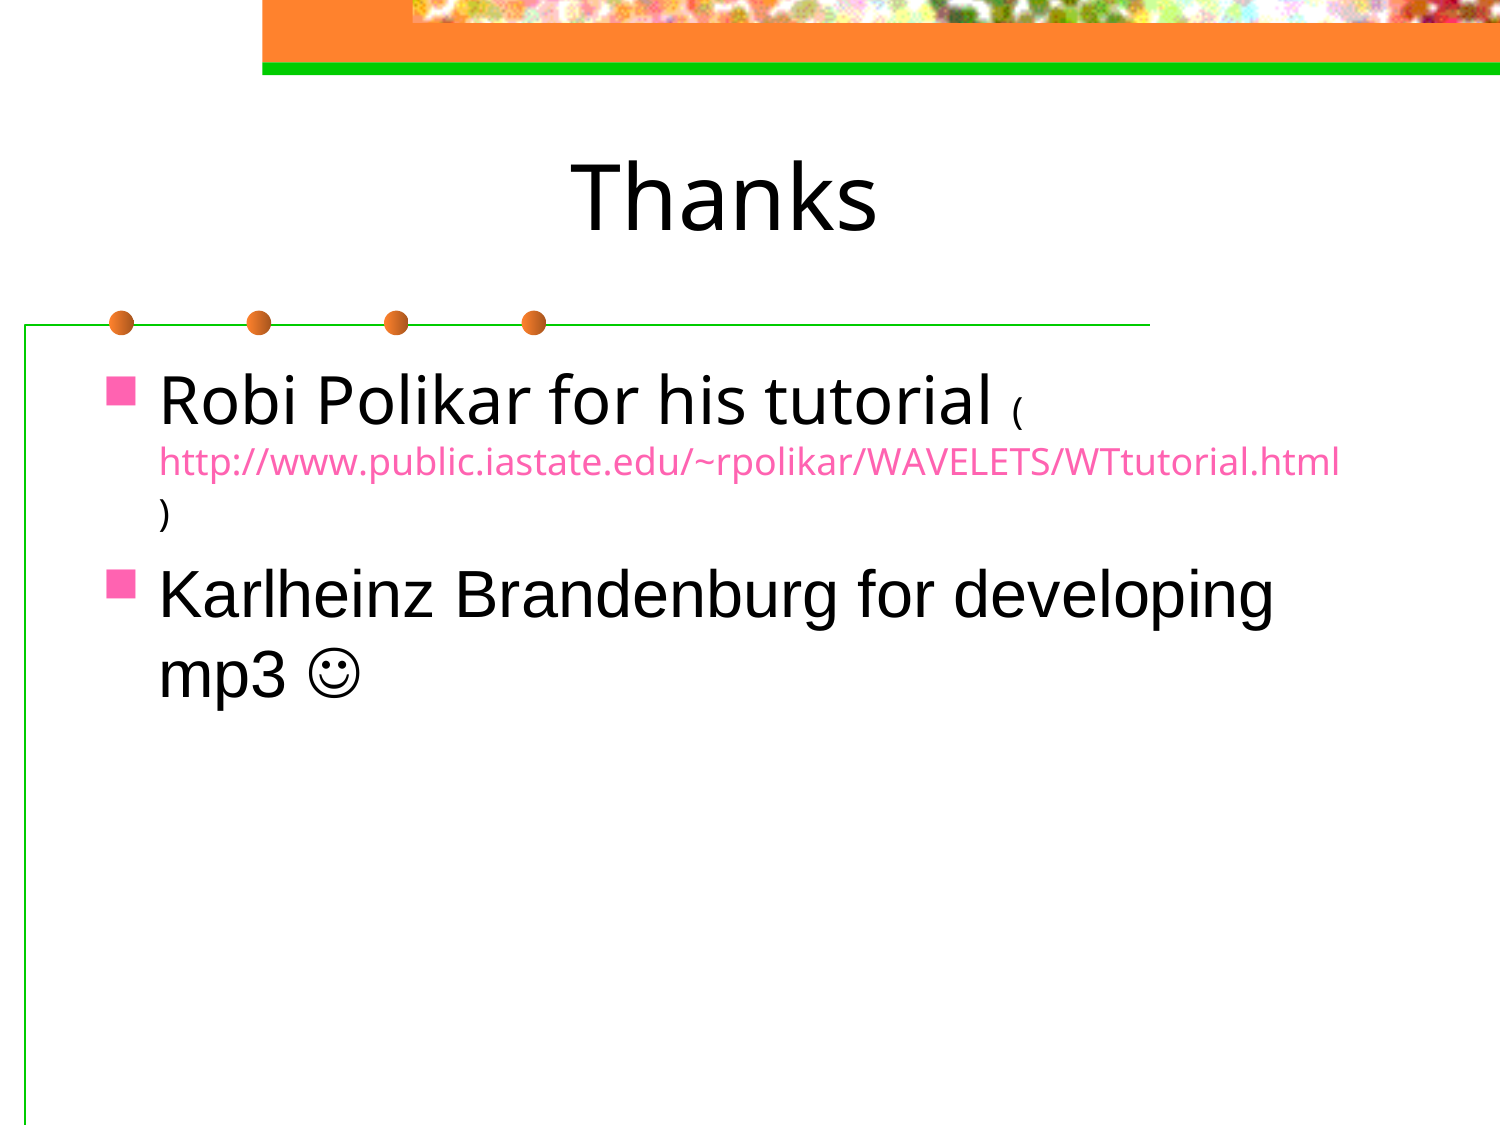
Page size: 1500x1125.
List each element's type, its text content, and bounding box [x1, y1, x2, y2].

list Robi Polikar for his tutorial (http://www.public.iastate.edu/~rpolikar/WAVELETS/WTtutorial.html) Karlheinz Brandenburg for developing mp3  [87, 350, 1363, 1026]
picture [412, 0, 1500, 23]
title Thanks [87, 99, 1363, 288]
